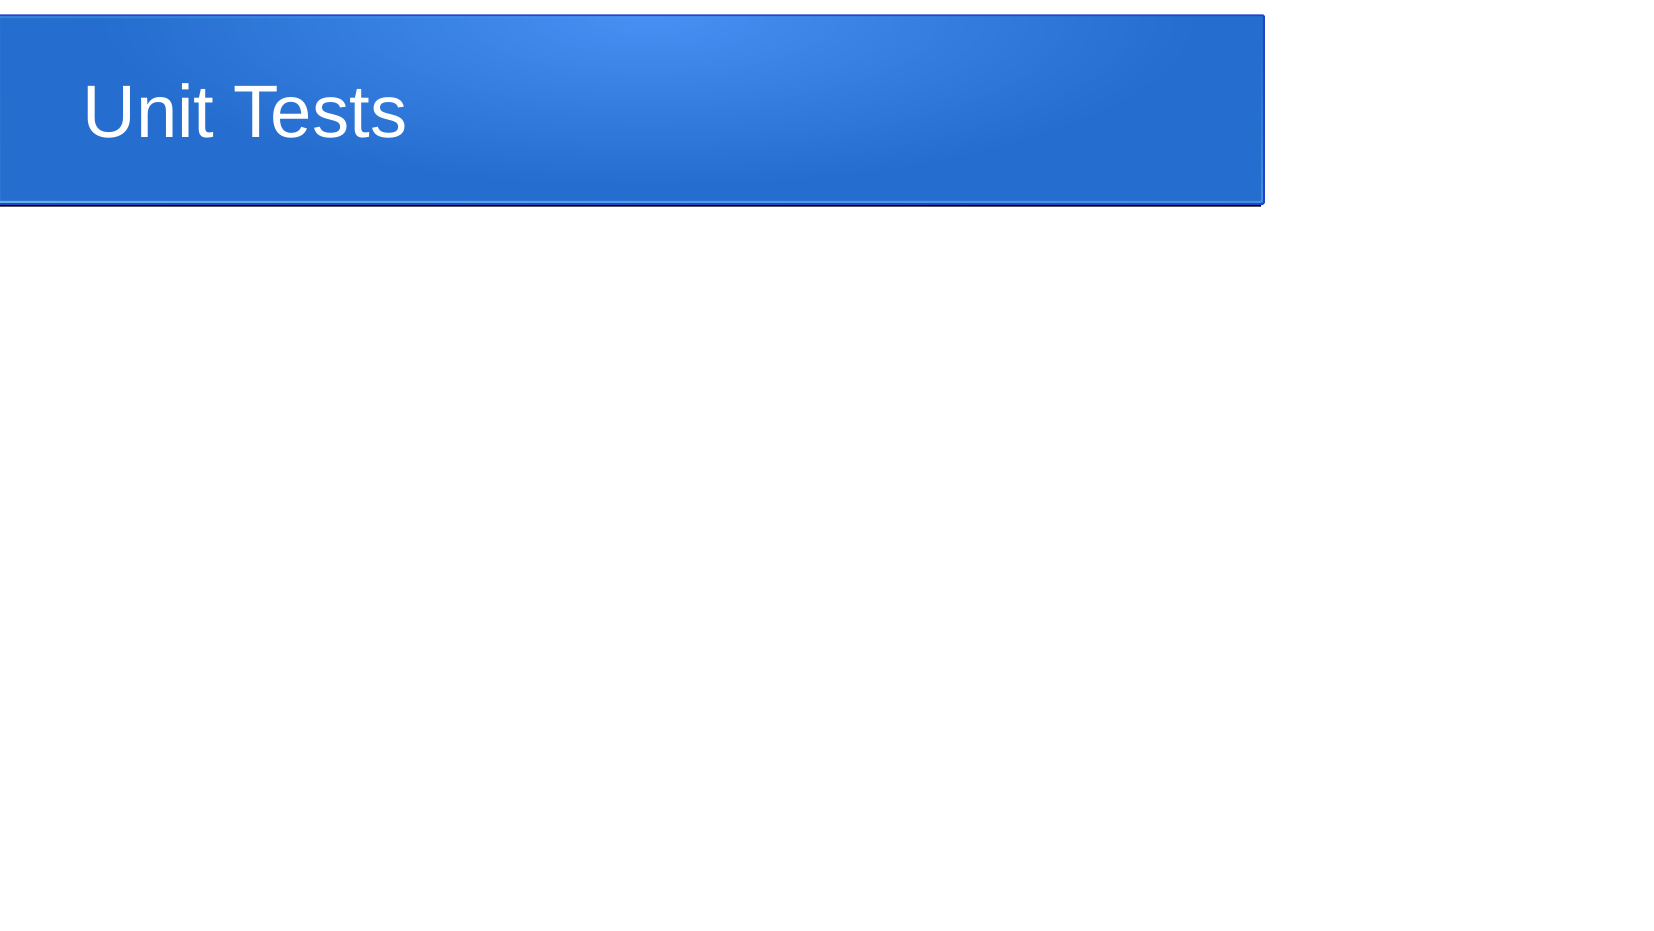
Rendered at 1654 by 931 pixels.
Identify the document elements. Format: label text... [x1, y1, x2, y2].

title Unit Tests [82, 35, 1235, 189]
